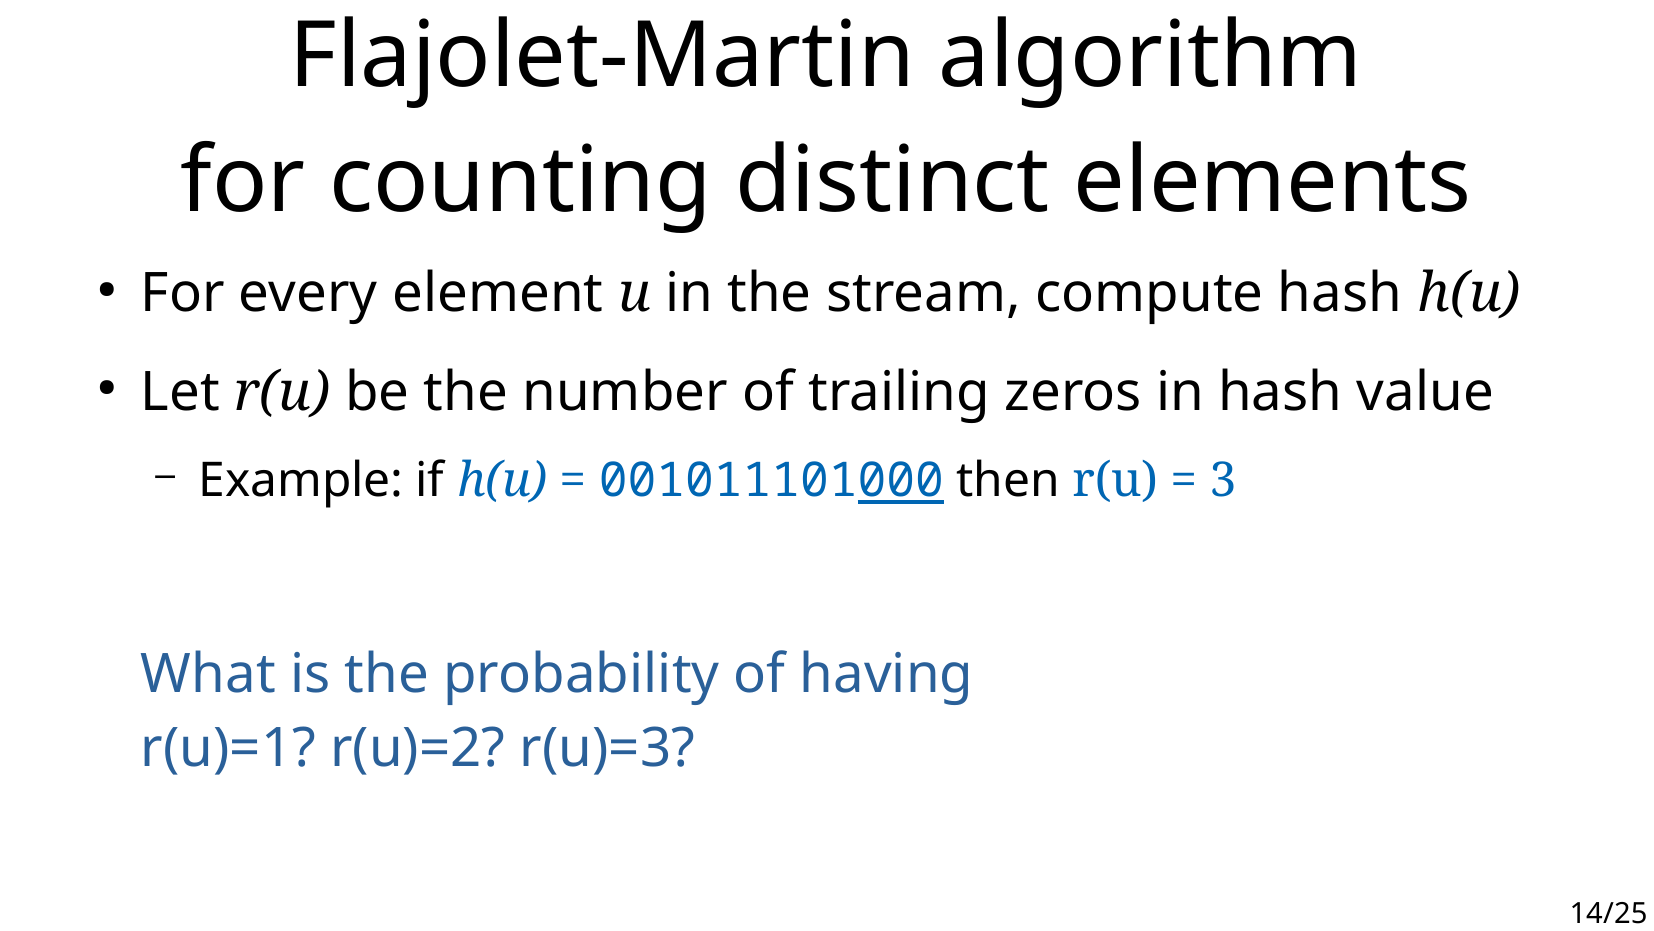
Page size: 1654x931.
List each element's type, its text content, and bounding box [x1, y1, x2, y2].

list For every element u in the stream, compute hash h(u) Let r(u) be the number of trailing zeros in hash value Example: if h(u) = 001011101000 then r(u) = 3 What is the probability of having r(u)=1? r(u)=2? r(u)=3? [82, 253, 1571, 793]
title Flajolet-Martin algorithm for counting distinct elements [82, 1, 1571, 226]
